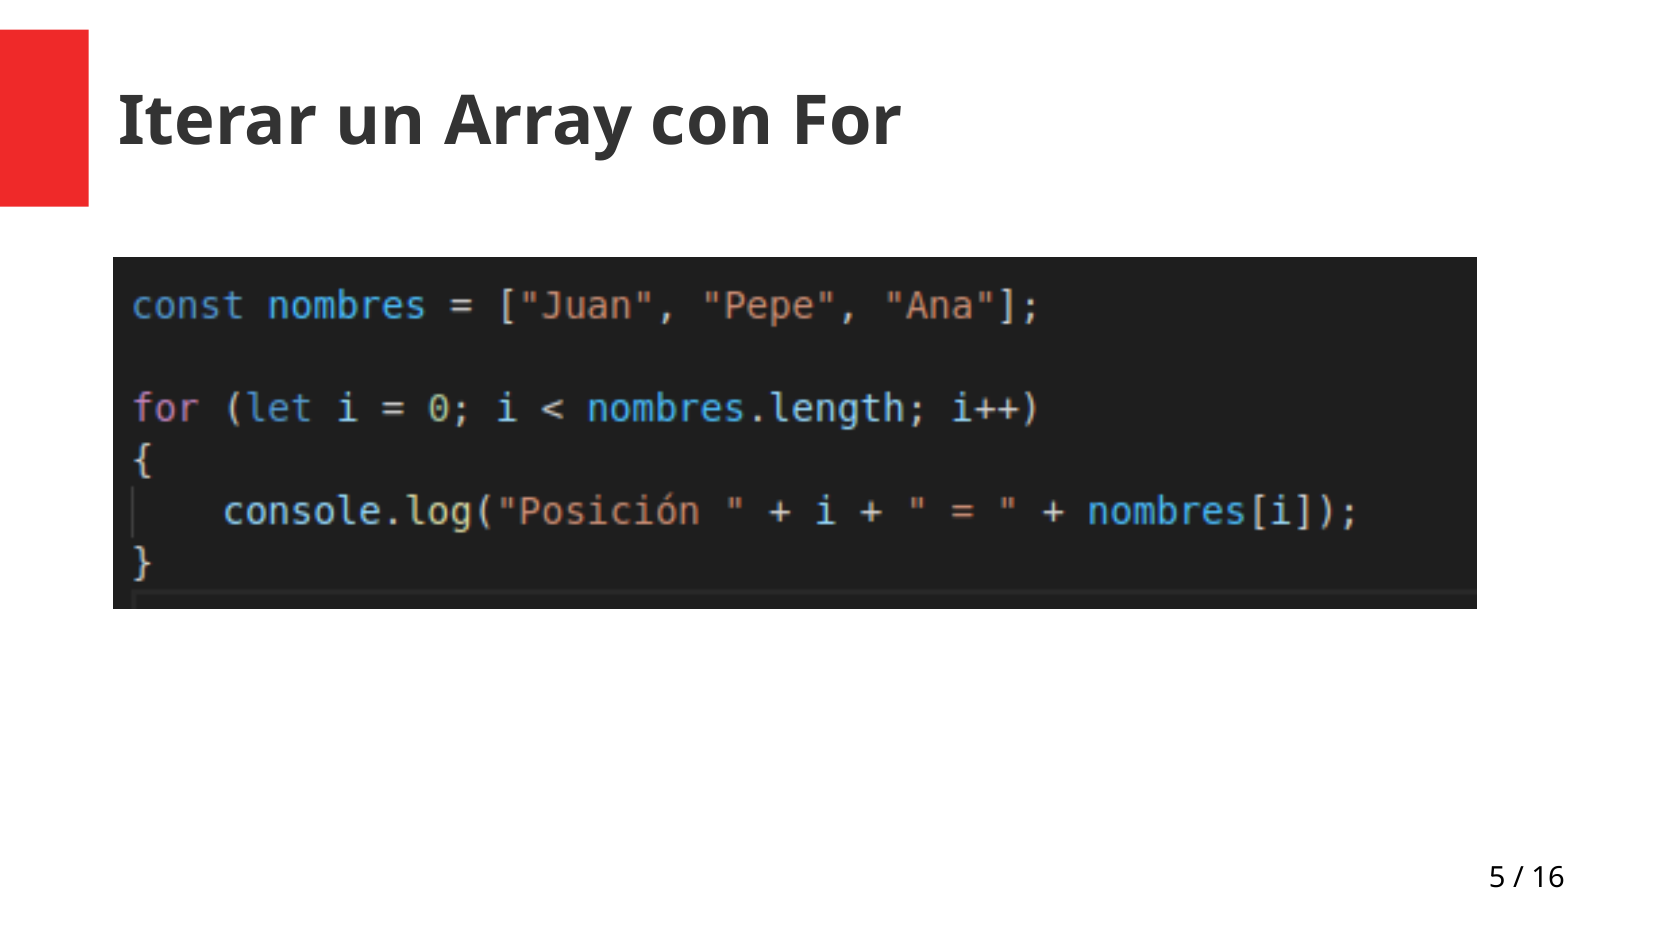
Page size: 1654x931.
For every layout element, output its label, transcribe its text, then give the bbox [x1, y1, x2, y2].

title Iterar un Array con For [118, 29, 1595, 207]
picture [113, 257, 1477, 609]
